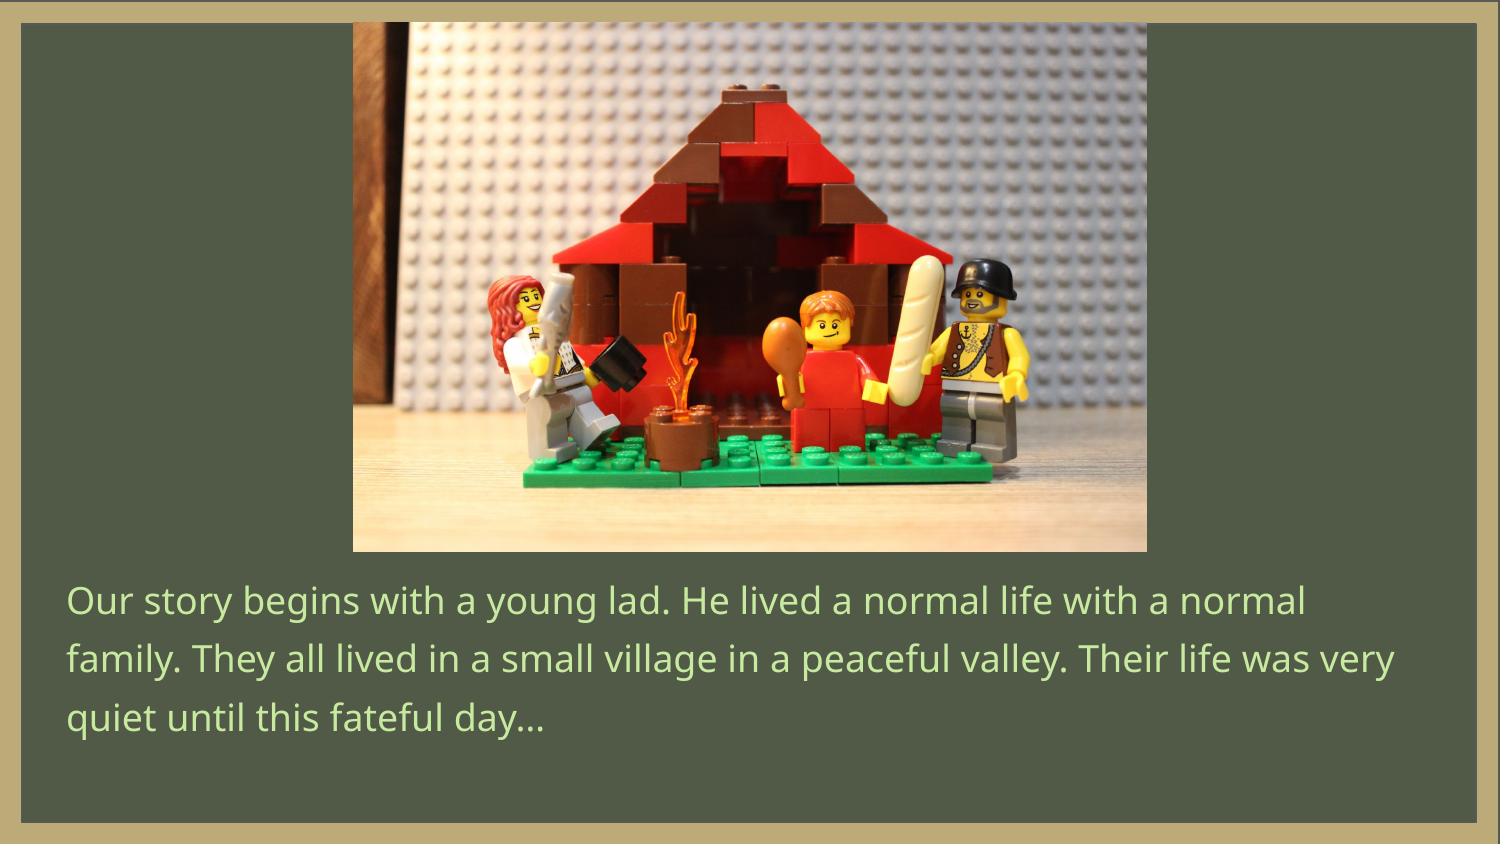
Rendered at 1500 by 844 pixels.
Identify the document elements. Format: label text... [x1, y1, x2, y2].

picture [353, 22, 1147, 552]
list Our story begins with a young lad. He lived a normal life with a normal family. They all lived in a small village in a peaceful valley. Their life was very quiet until this fateful day… [51, 551, 1449, 823]
